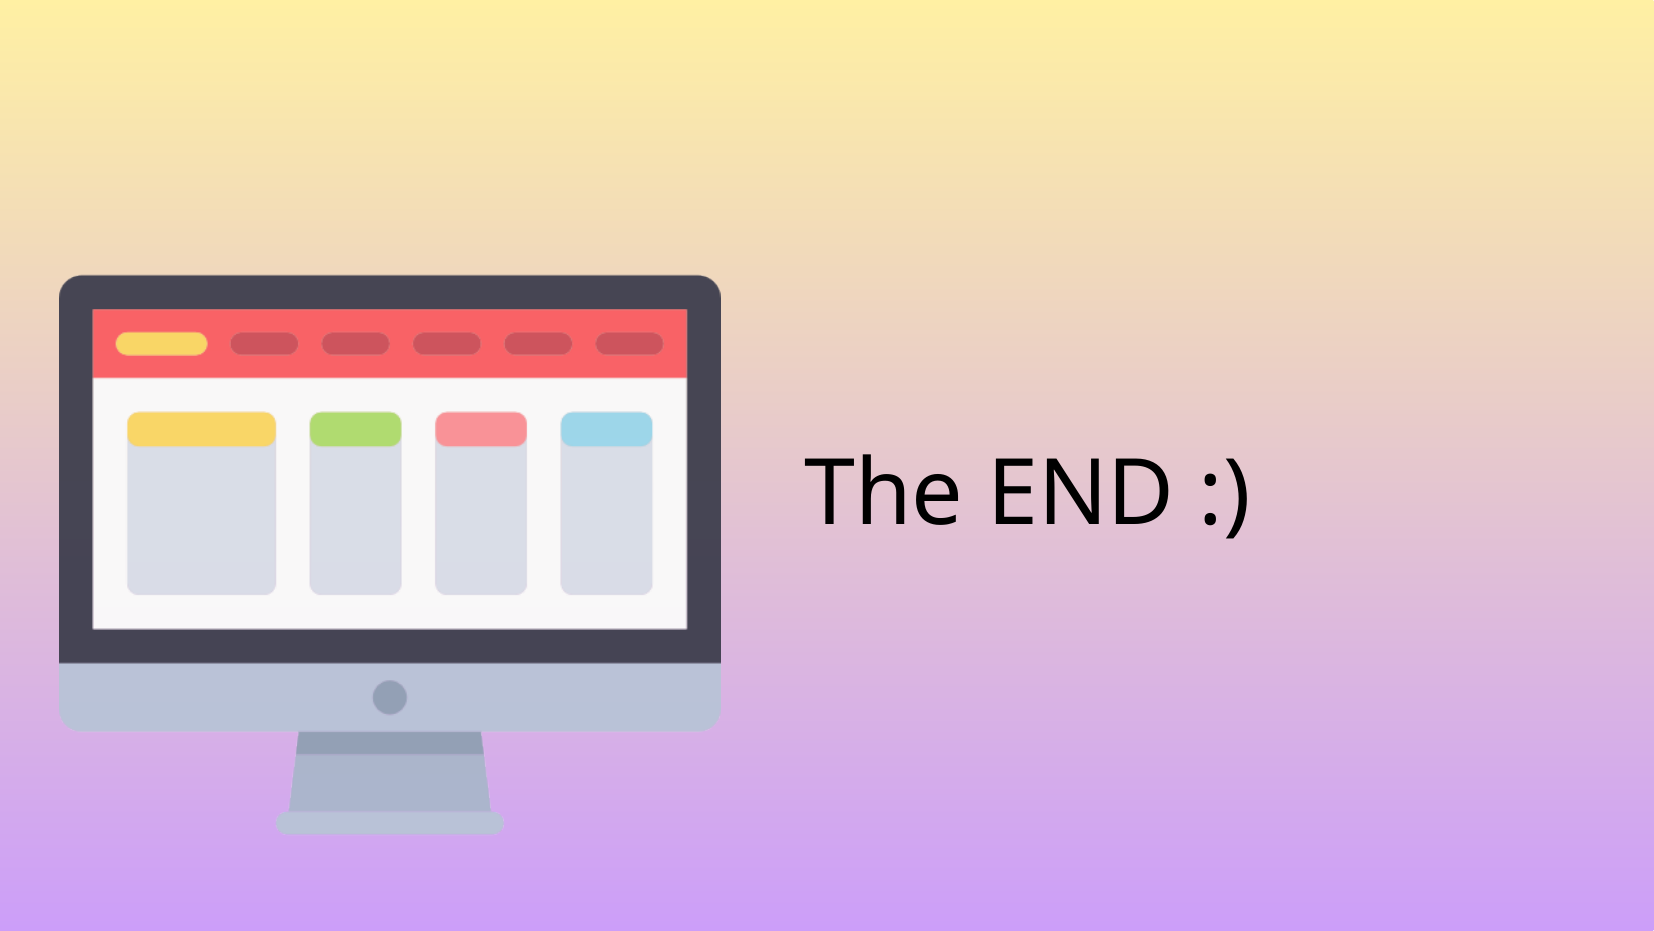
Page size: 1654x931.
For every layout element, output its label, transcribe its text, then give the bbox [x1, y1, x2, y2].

picture [59, 224, 721, 886]
title The END :) [721, 411, 1654, 567]
